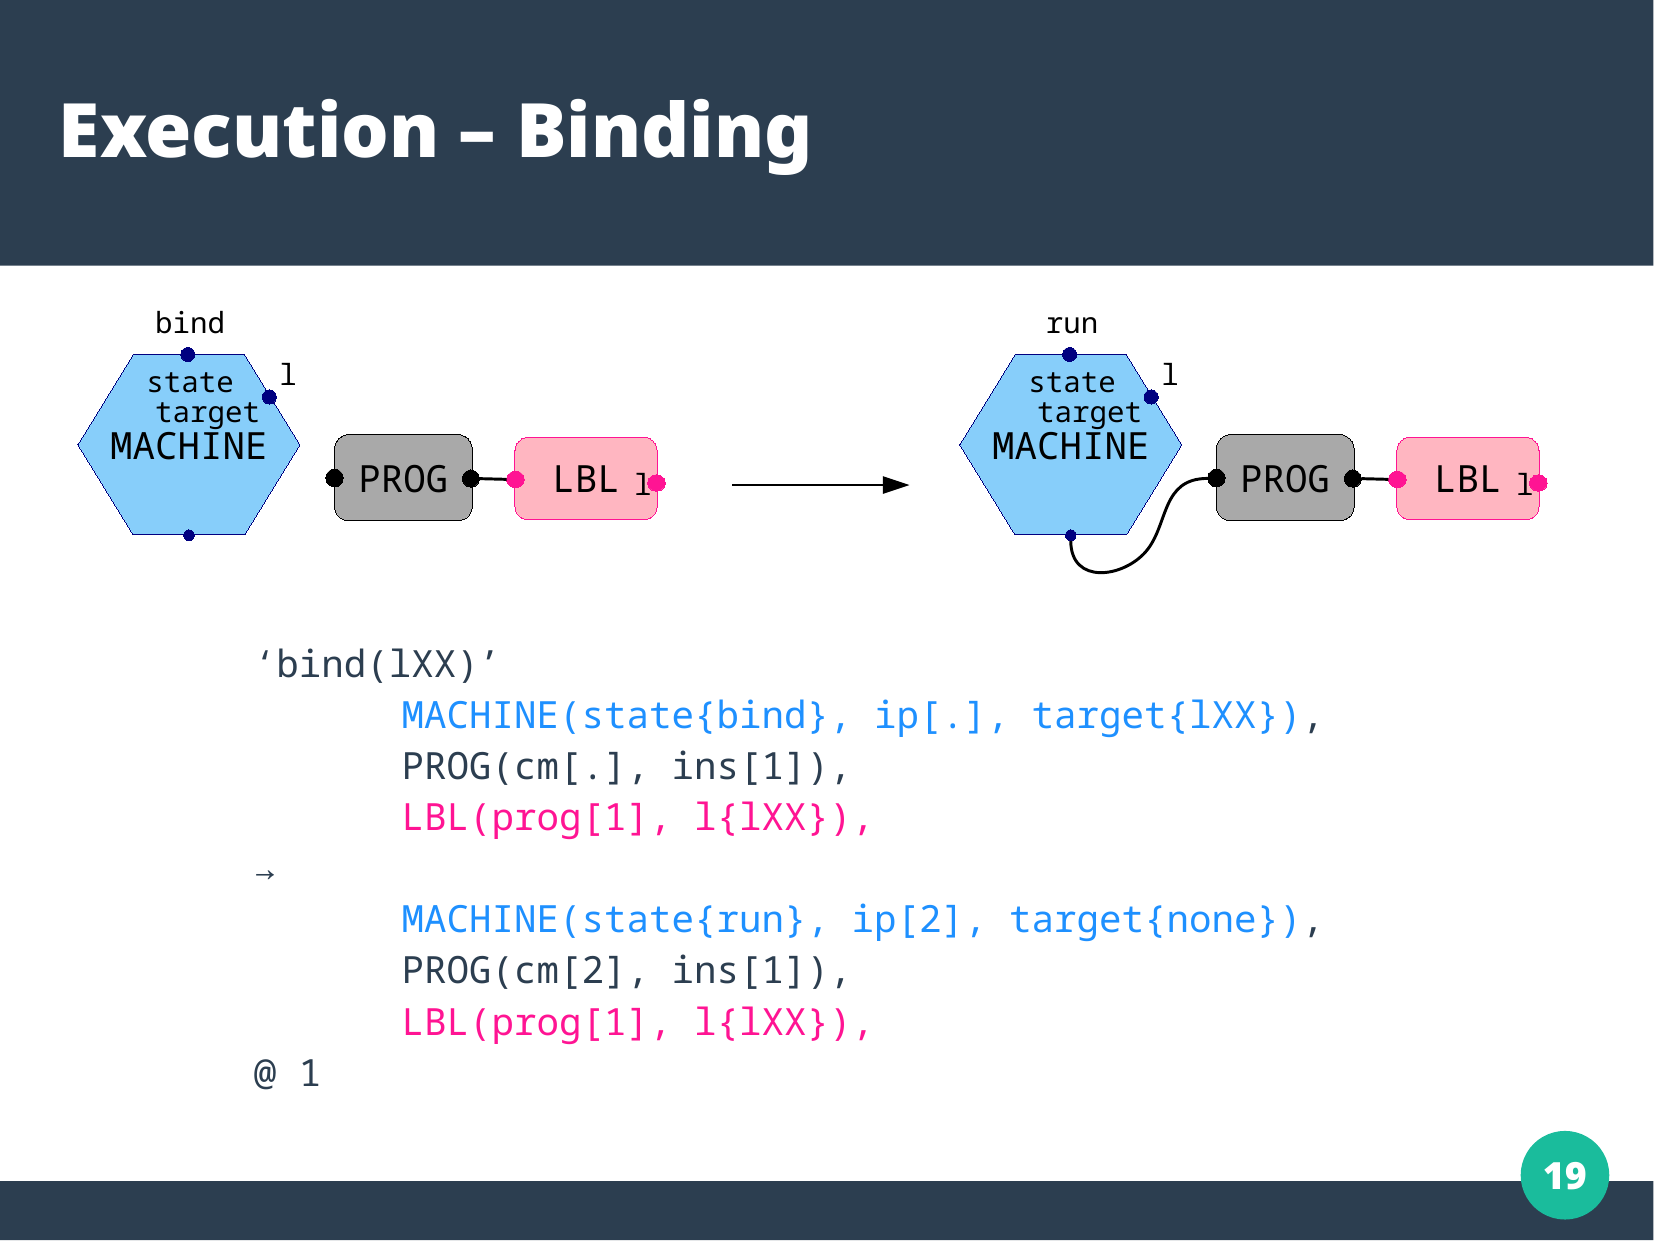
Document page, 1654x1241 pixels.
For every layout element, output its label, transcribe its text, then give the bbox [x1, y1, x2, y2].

text_box [1062, 347, 1077, 354]
text_box MACHINE [77, 367, 140, 535]
text_box PROG [334, 434, 473, 521]
text_box MACHINE [959, 367, 1182, 535]
text_box [647, 474, 666, 492]
text_box [1529, 474, 1548, 492]
text_box target [1022, 383, 1176, 436]
text_box [1388, 471, 1407, 488]
text_box state [125, 354, 223, 443]
text_box [180, 347, 195, 354]
text_box [1065, 529, 1076, 541]
text_box [462, 469, 480, 488]
text_box [1208, 469, 1226, 487]
text_box l [634, 456, 644, 508]
text_box [506, 471, 525, 488]
title Execution – Binding [59, 49, 1595, 207]
text_box l [1105, 346, 1236, 399]
text_box [1344, 469, 1361, 488]
text_box run [1007, 295, 1137, 347]
text_box PROG [1216, 434, 1355, 521]
text_box target [140, 383, 295, 620]
text_box bind [125, 295, 256, 347]
text_box [325, 469, 344, 487]
text_box l [1516, 456, 1526, 508]
text_box l [223, 346, 354, 399]
text_box state [1007, 354, 1137, 443]
text_box LBL [514, 437, 658, 520]
list ‘bind(lXX)’ MACHINE(state{bind}, ip[.], target{lXX}), PROG(cm[.], ins[1]), LBL(prog[1], l{lXX}), → MACHINE(state{run}, ip[2], target{none}), PROG(cm[2], ins[1]), LBL(prog[1], l{lXX}), @ 1 [183, 637, 1524, 1241]
text_box LBL [1396, 437, 1540, 520]
